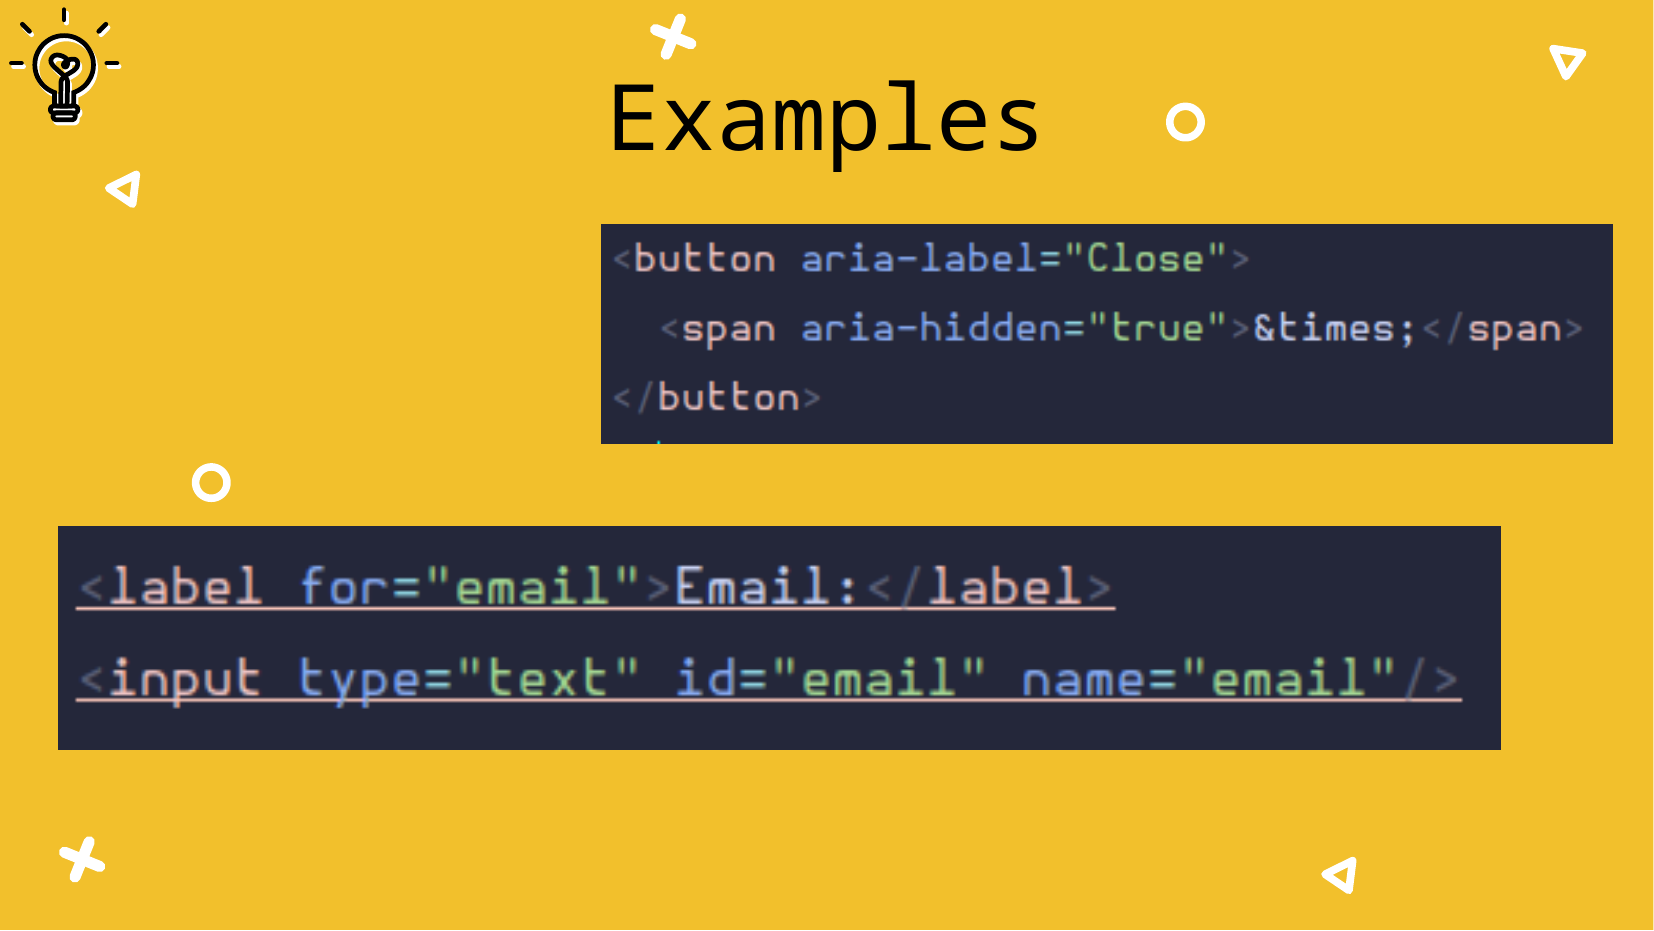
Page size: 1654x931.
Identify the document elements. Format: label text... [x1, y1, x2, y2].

picture [58, 526, 1501, 751]
picture [601, 224, 1613, 444]
title Examples [82, 37, 1571, 193]
